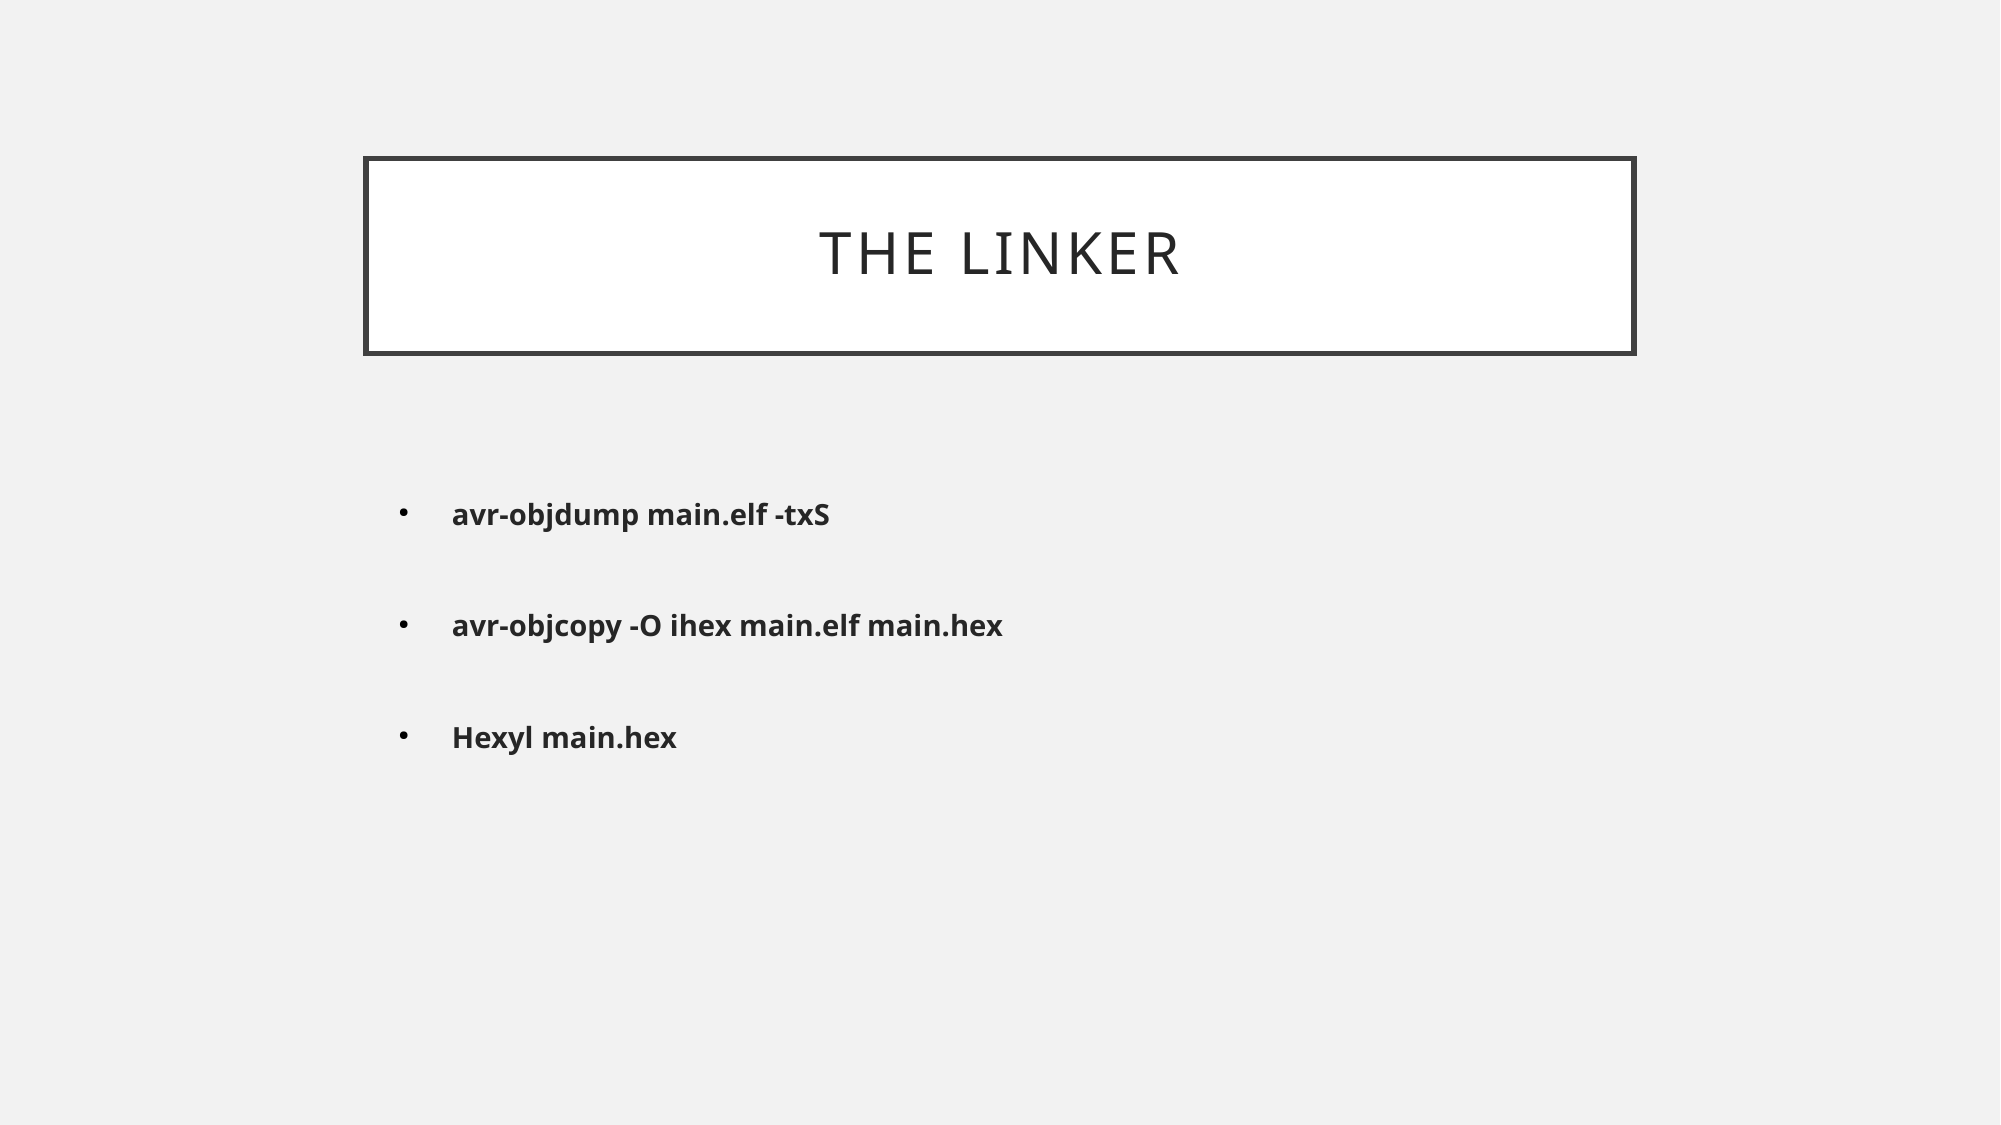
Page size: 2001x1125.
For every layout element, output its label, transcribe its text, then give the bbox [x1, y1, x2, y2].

title The linker [366, 158, 1634, 354]
list avr-objdump main.elf -txS avr-objcopy -O ihex main.elf main.hex Hexyl main.hex [366, 432, 1634, 942]
